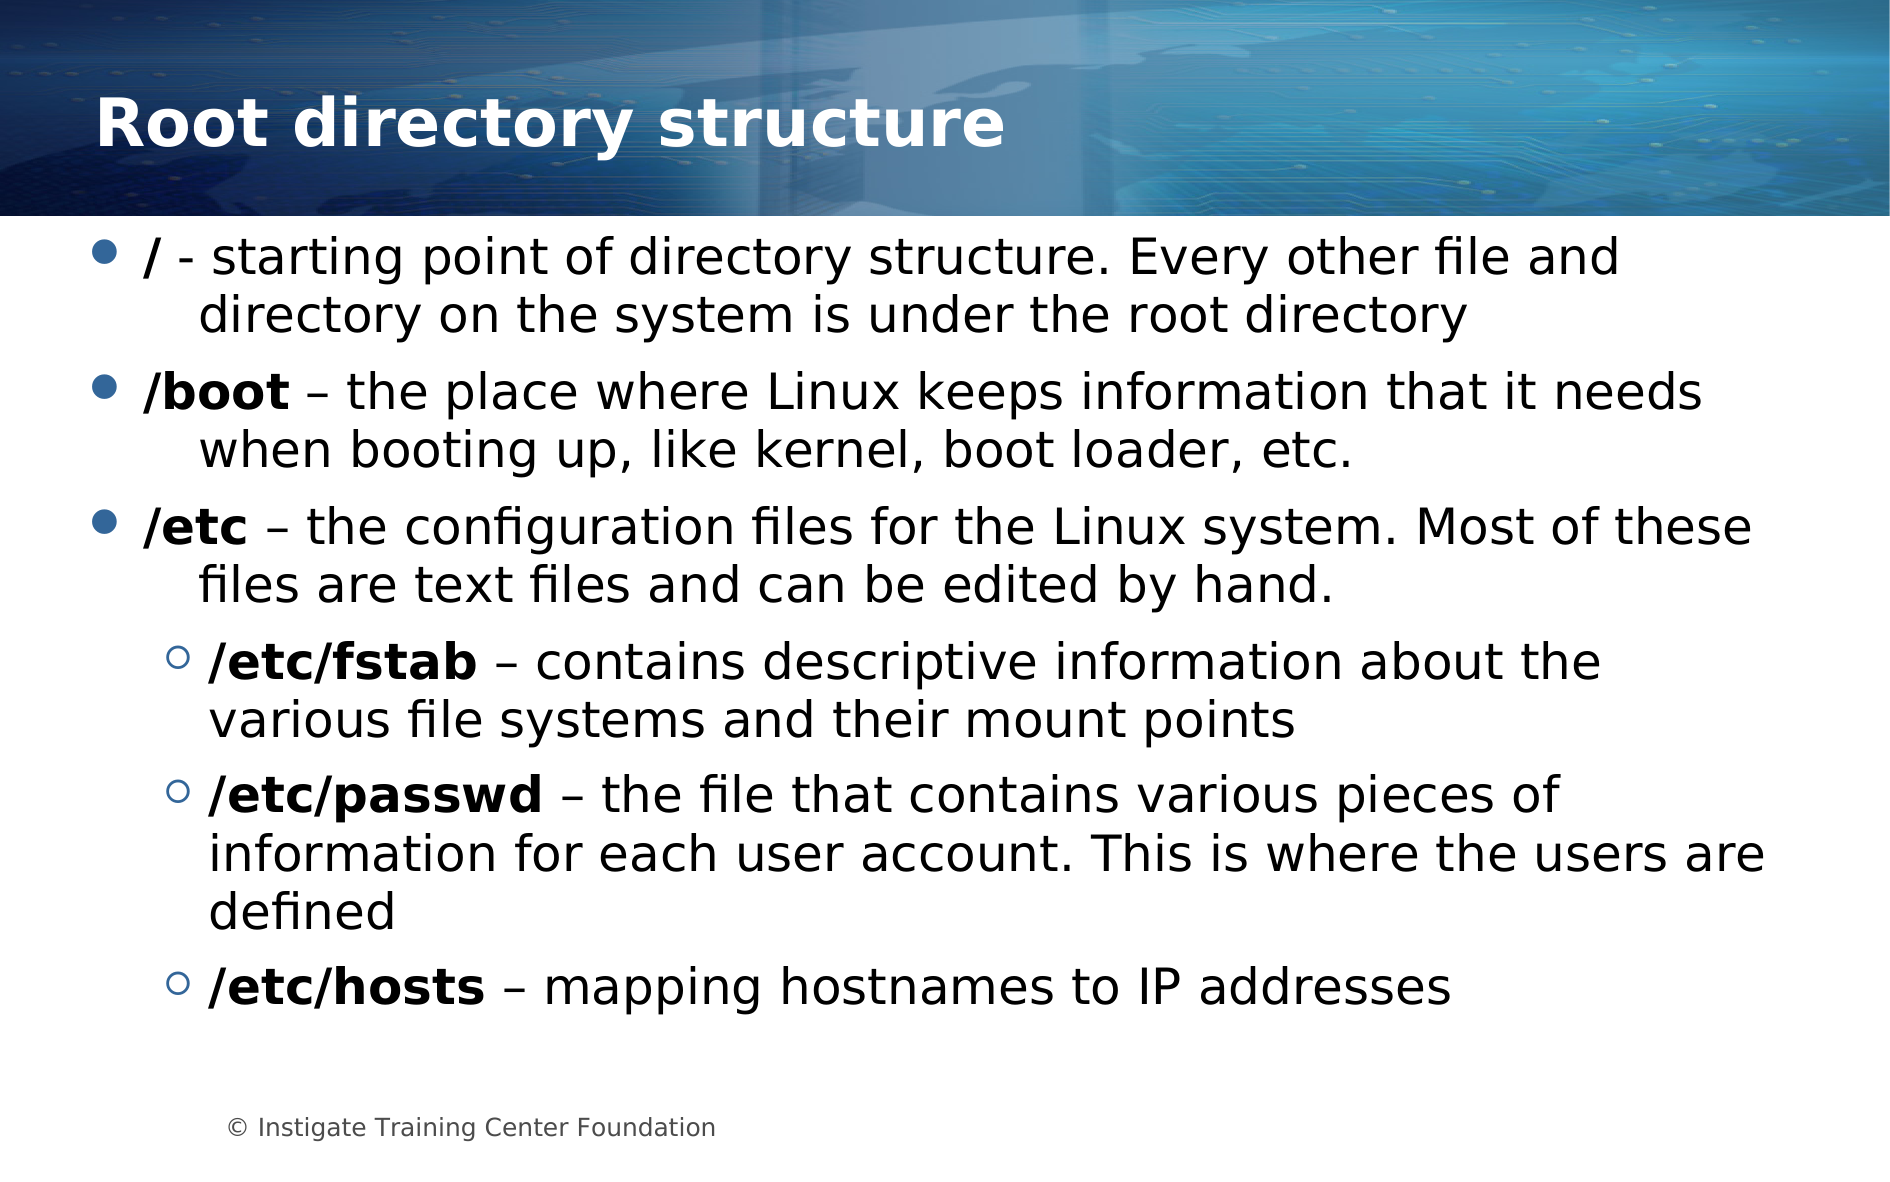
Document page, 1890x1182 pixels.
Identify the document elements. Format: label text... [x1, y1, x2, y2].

list / - starting point of directory structure. Every other file and directory on the system is under the root directory /boot – the place where Linux keeps information that it needs when booting up, like kernel, boot loader, etc. /etc – the configuration files for the Linux system. Most of these files are text files and can be edited by hand. /etc/fstab – contains descriptive information about the various file systems and their mount points /etc/passwd – the file that contains various pieces of information for each user account. This is where the users are defined /etc/hosts – mapping hostnames to IP addresses [88, 228, 1788, 1021]
picture [0, 0, 1890, 216]
title Root directory structure [94, 47, 1793, 217]
